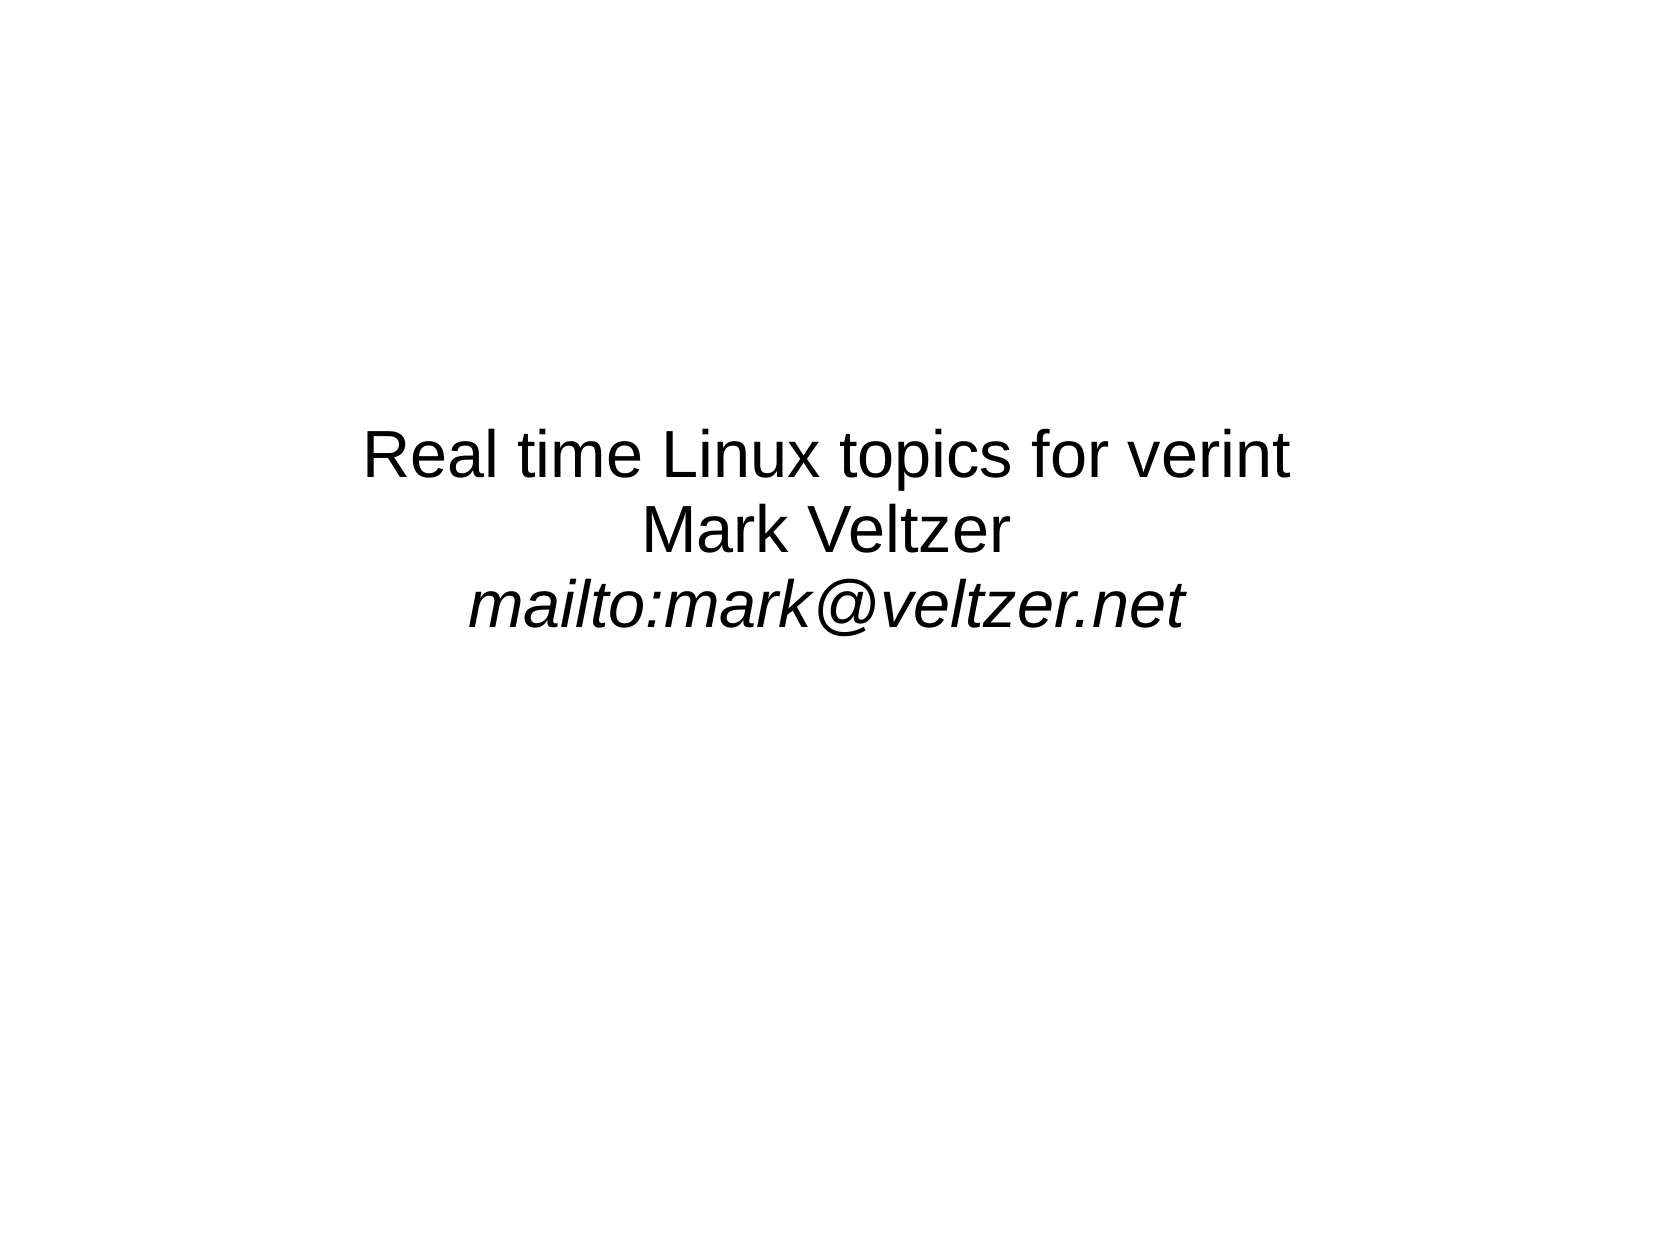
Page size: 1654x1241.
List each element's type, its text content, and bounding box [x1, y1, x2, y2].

subtitle Real time Linux topics for verint Mark Veltzer mailto:mark@veltzer.net [82, 49, 1571, 1010]
